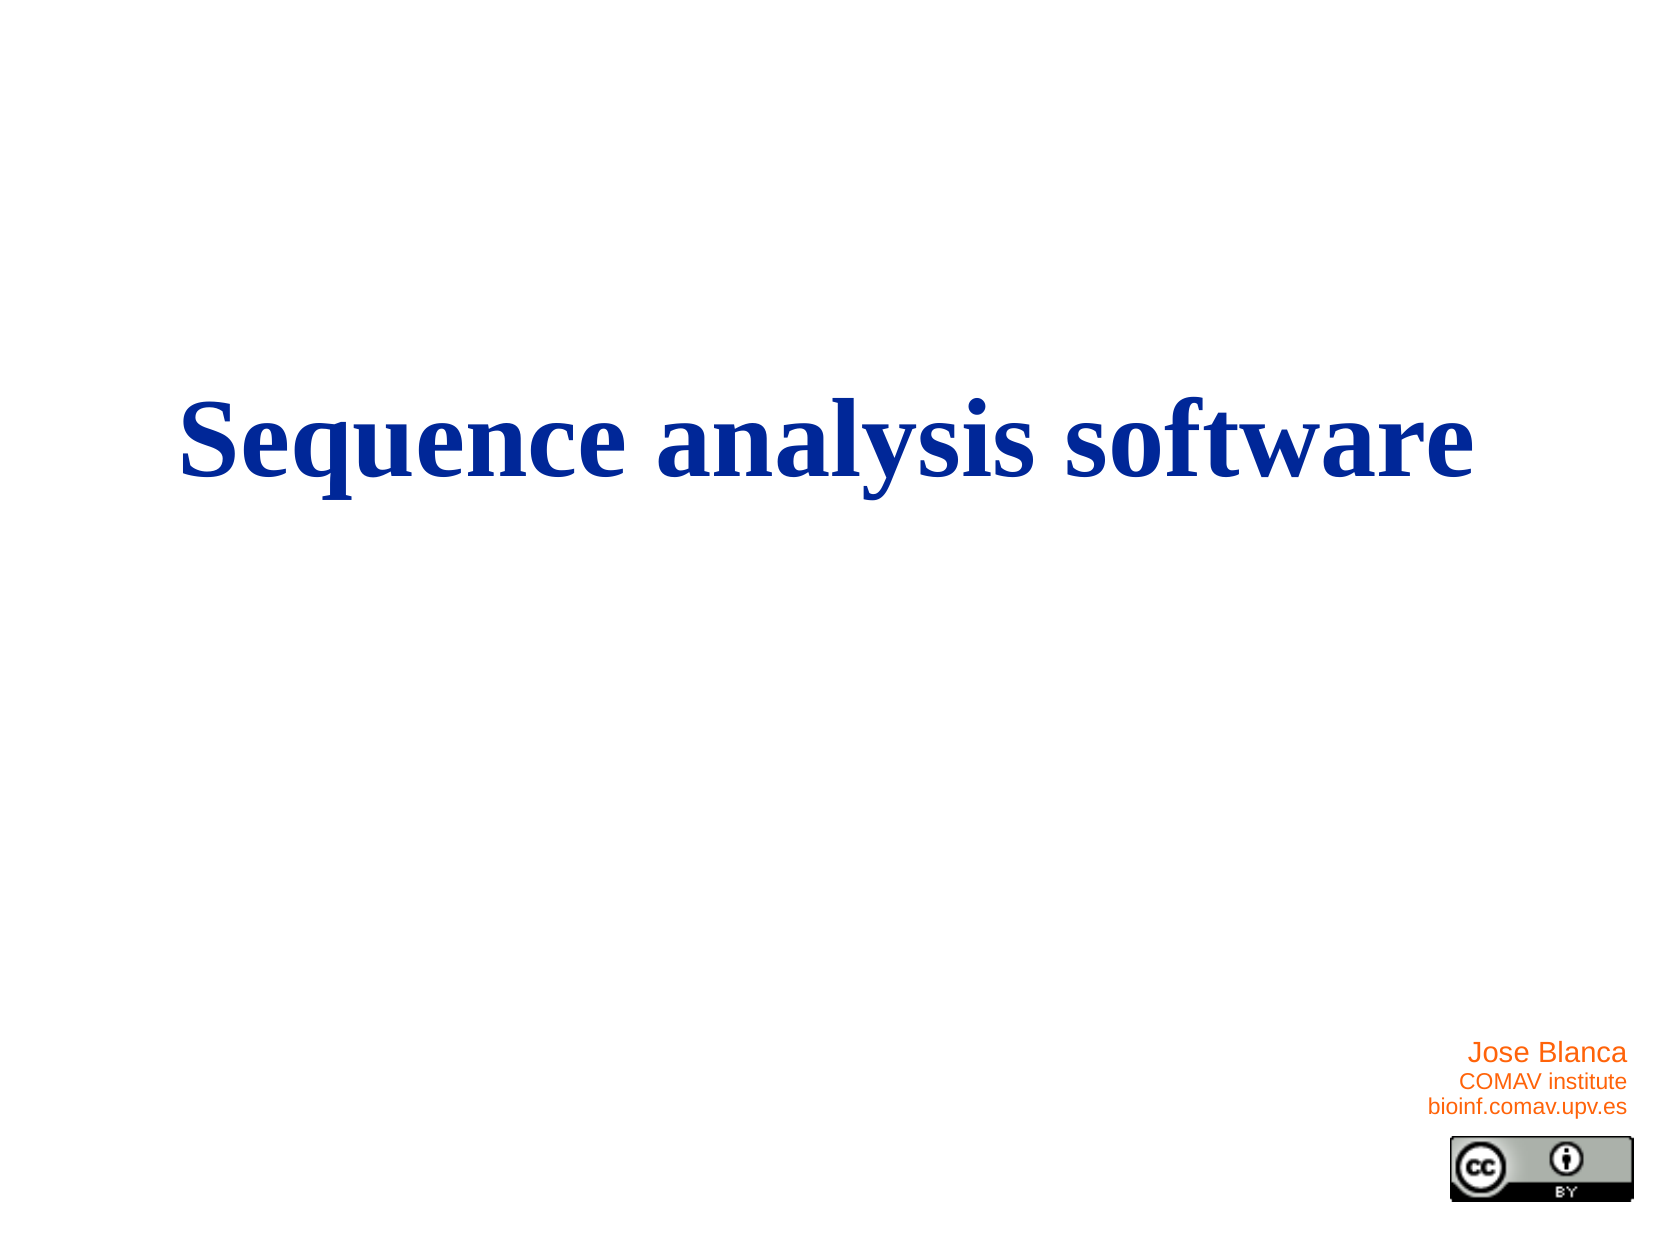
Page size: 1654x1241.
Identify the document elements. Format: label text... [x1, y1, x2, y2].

picture [1450, 1136, 1634, 1202]
text_box Jose Blanca COMAV institute bioinf.comav.upv.es [1413, 1028, 1643, 1128]
title Sequence analysis software [82, 315, 1571, 563]
